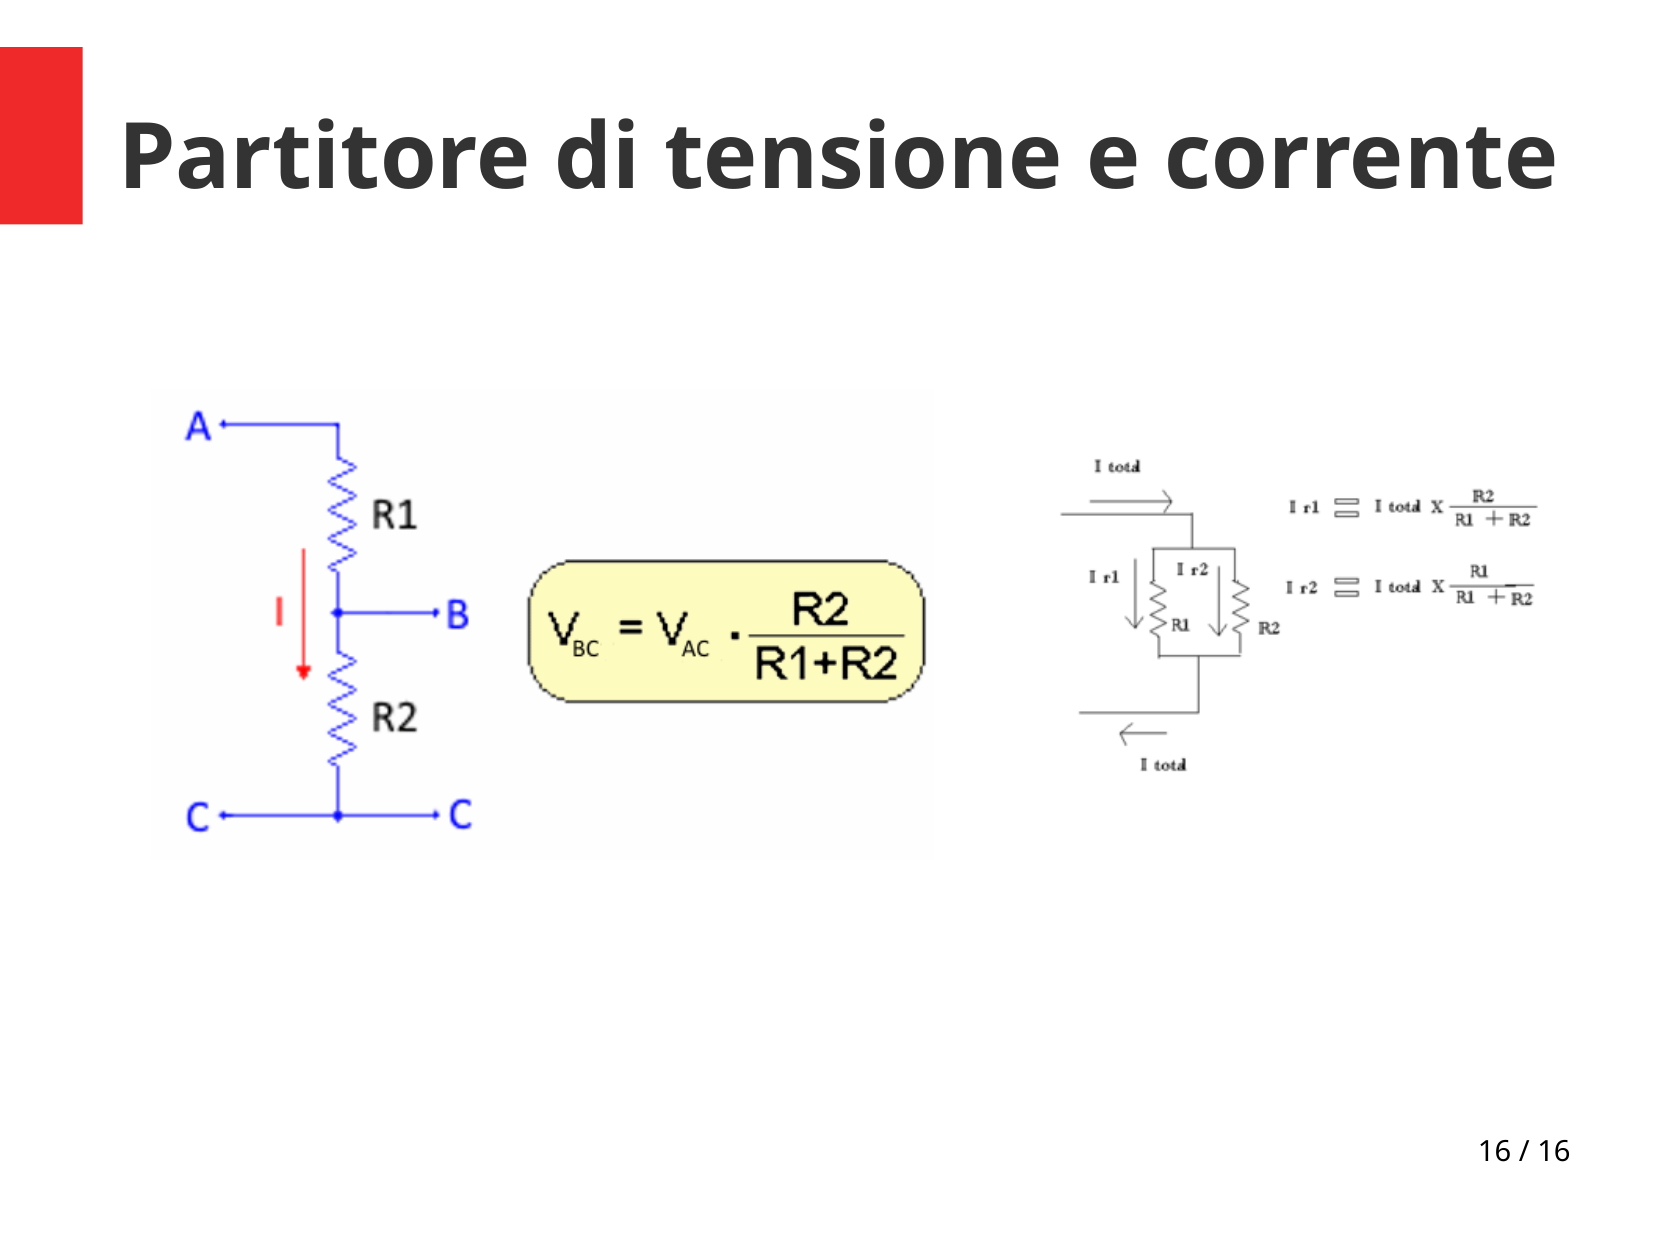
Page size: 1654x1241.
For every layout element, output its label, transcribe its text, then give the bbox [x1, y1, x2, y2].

picture [151, 389, 934, 861]
picture [1012, 425, 1560, 837]
title Partitore di tensione e corrente [118, 45, 1571, 260]
